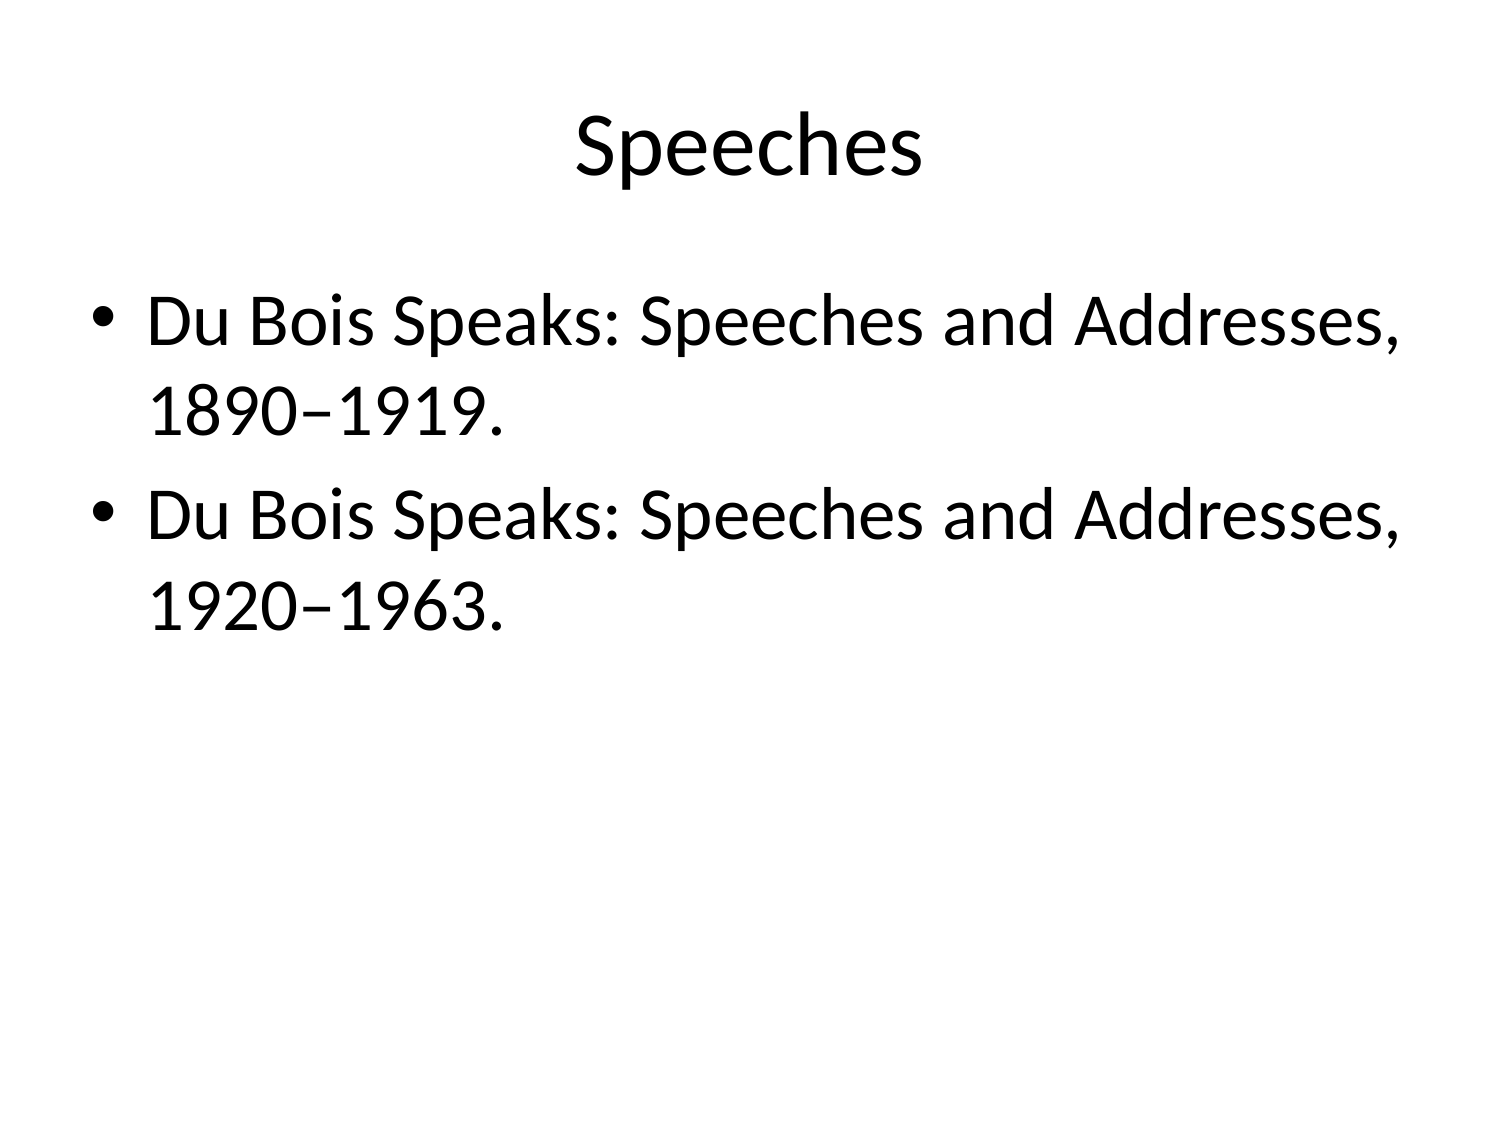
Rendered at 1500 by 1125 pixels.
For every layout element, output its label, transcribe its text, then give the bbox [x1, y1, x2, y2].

list Du Bois Speaks: Speeches and Addresses, 1890–1919. Du Bois Speaks: Speeches and Addresses, 1920–1963. [75, 262, 1425, 1005]
title Speeches [75, 45, 1425, 233]
